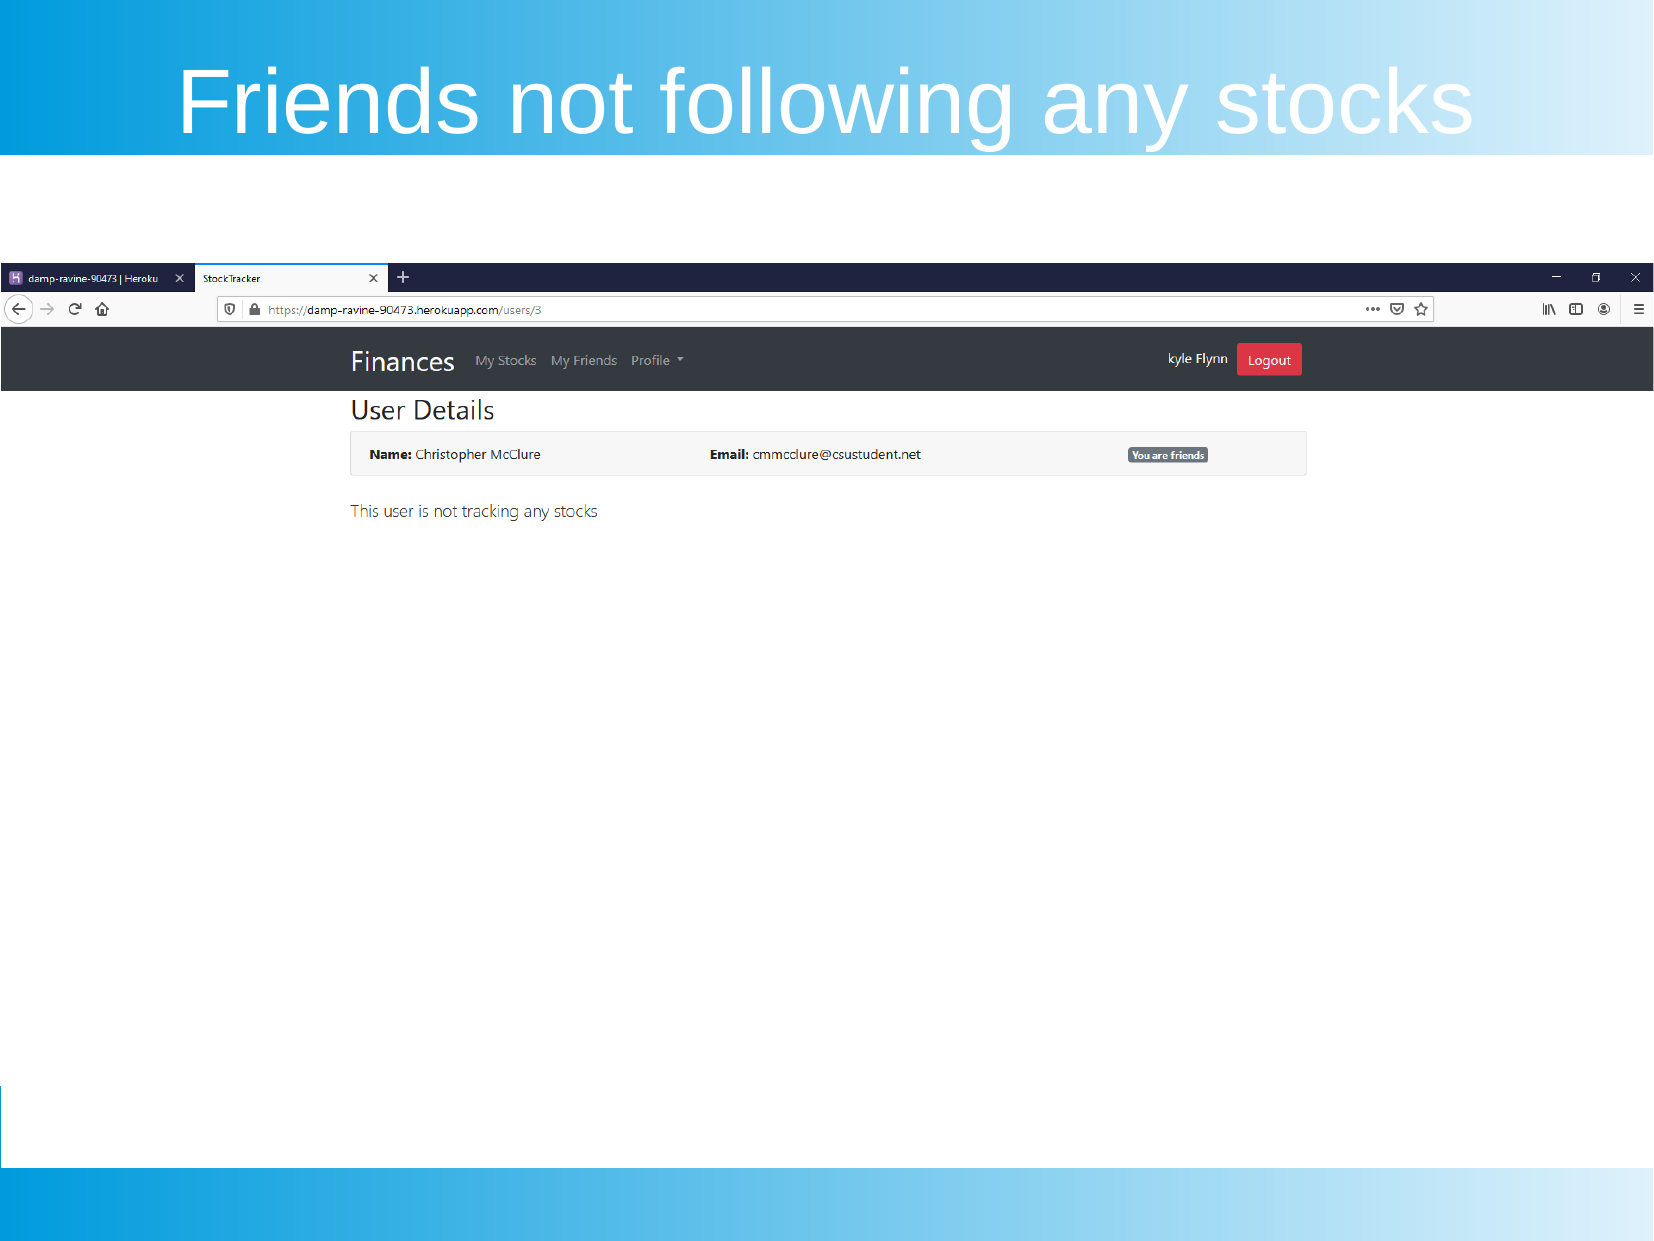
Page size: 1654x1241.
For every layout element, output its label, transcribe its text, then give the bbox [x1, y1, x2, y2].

title Friends not following any stocks [82, 49, 1571, 155]
picture [1, 263, 1654, 1241]
